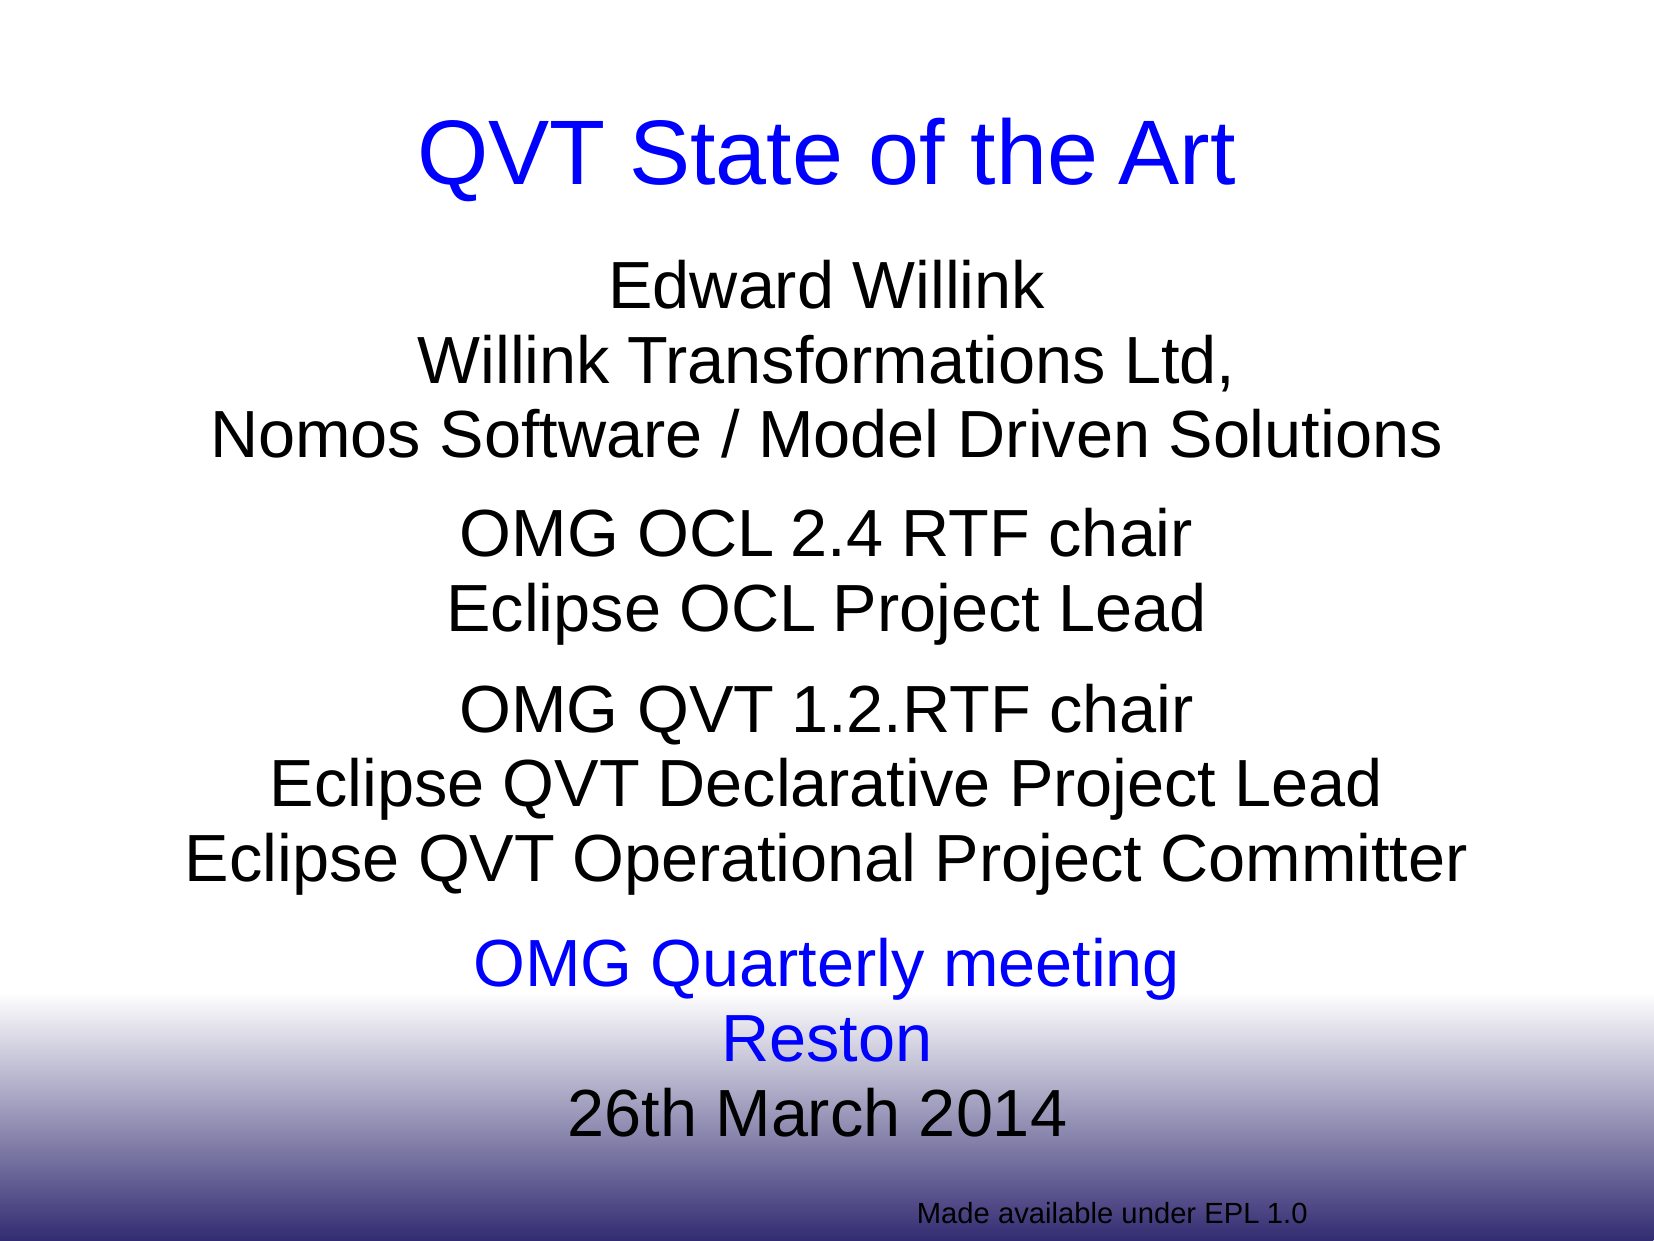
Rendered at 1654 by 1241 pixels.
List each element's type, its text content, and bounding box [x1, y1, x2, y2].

subtitle Edward Willink Willink Transformations Ltd, Nomos Software / Model Driven Solutions OMG OCL 2.4 RTF chair Eclipse OCL Project Lead OMG QVT 1.2.RTF chair Eclipse QVT Declarative Project Lead Eclipse QVT Operational Project Committer OMG Quarterly meeting Reston 26th March 2014 [82, 247, 1571, 1151]
title QVT State of the Art [82, 56, 1571, 247]
